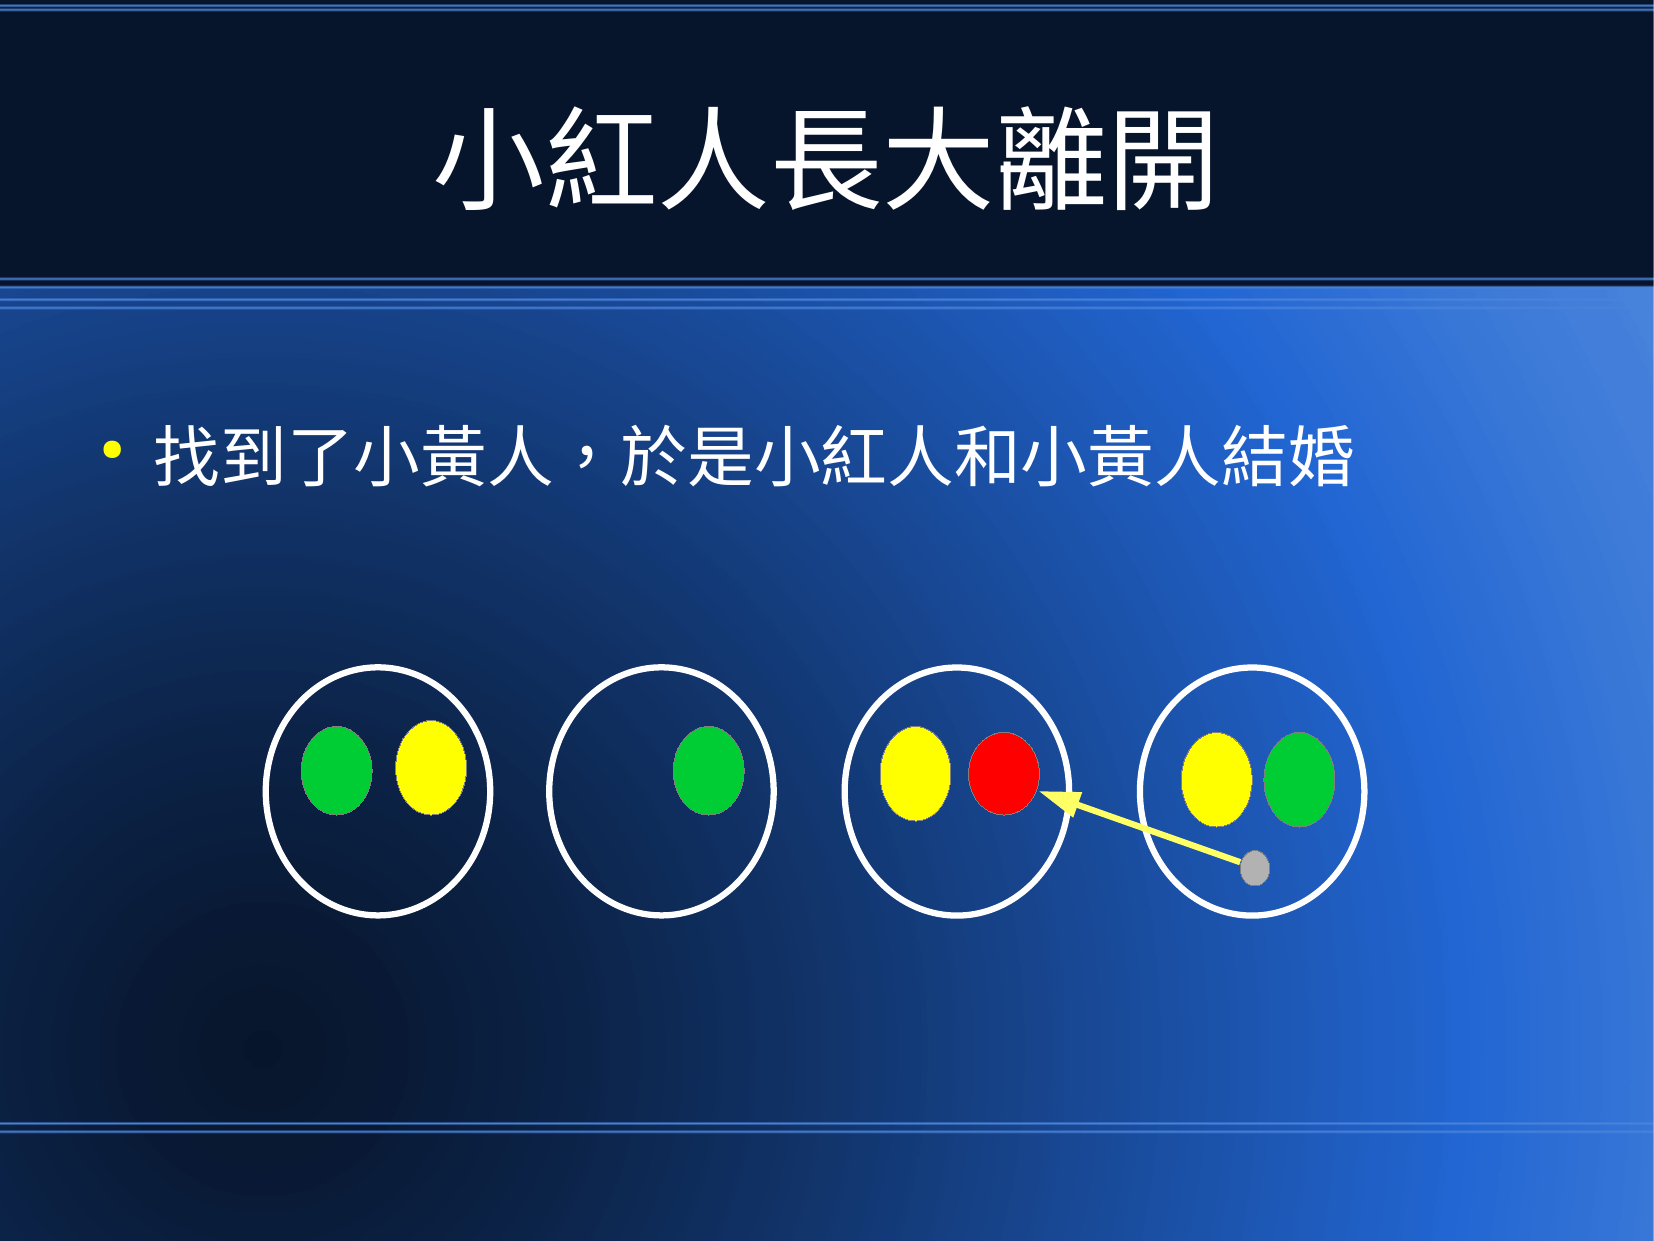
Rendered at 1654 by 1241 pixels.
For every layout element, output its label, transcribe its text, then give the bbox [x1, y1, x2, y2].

text_box [1263, 732, 1335, 828]
text_box [673, 726, 745, 816]
text_box [1181, 732, 1253, 828]
text_box [880, 726, 951, 822]
text_box [301, 726, 373, 816]
text_box [968, 732, 1040, 816]
title 小紅人長大離開 [82, 49, 1571, 257]
list 找到了小黃人，於是小紅人和小黃人結婚 [82, 355, 1571, 1241]
text_box [395, 720, 467, 816]
picture [0, 0, 1654, 1241]
text_box [1240, 850, 1270, 886]
